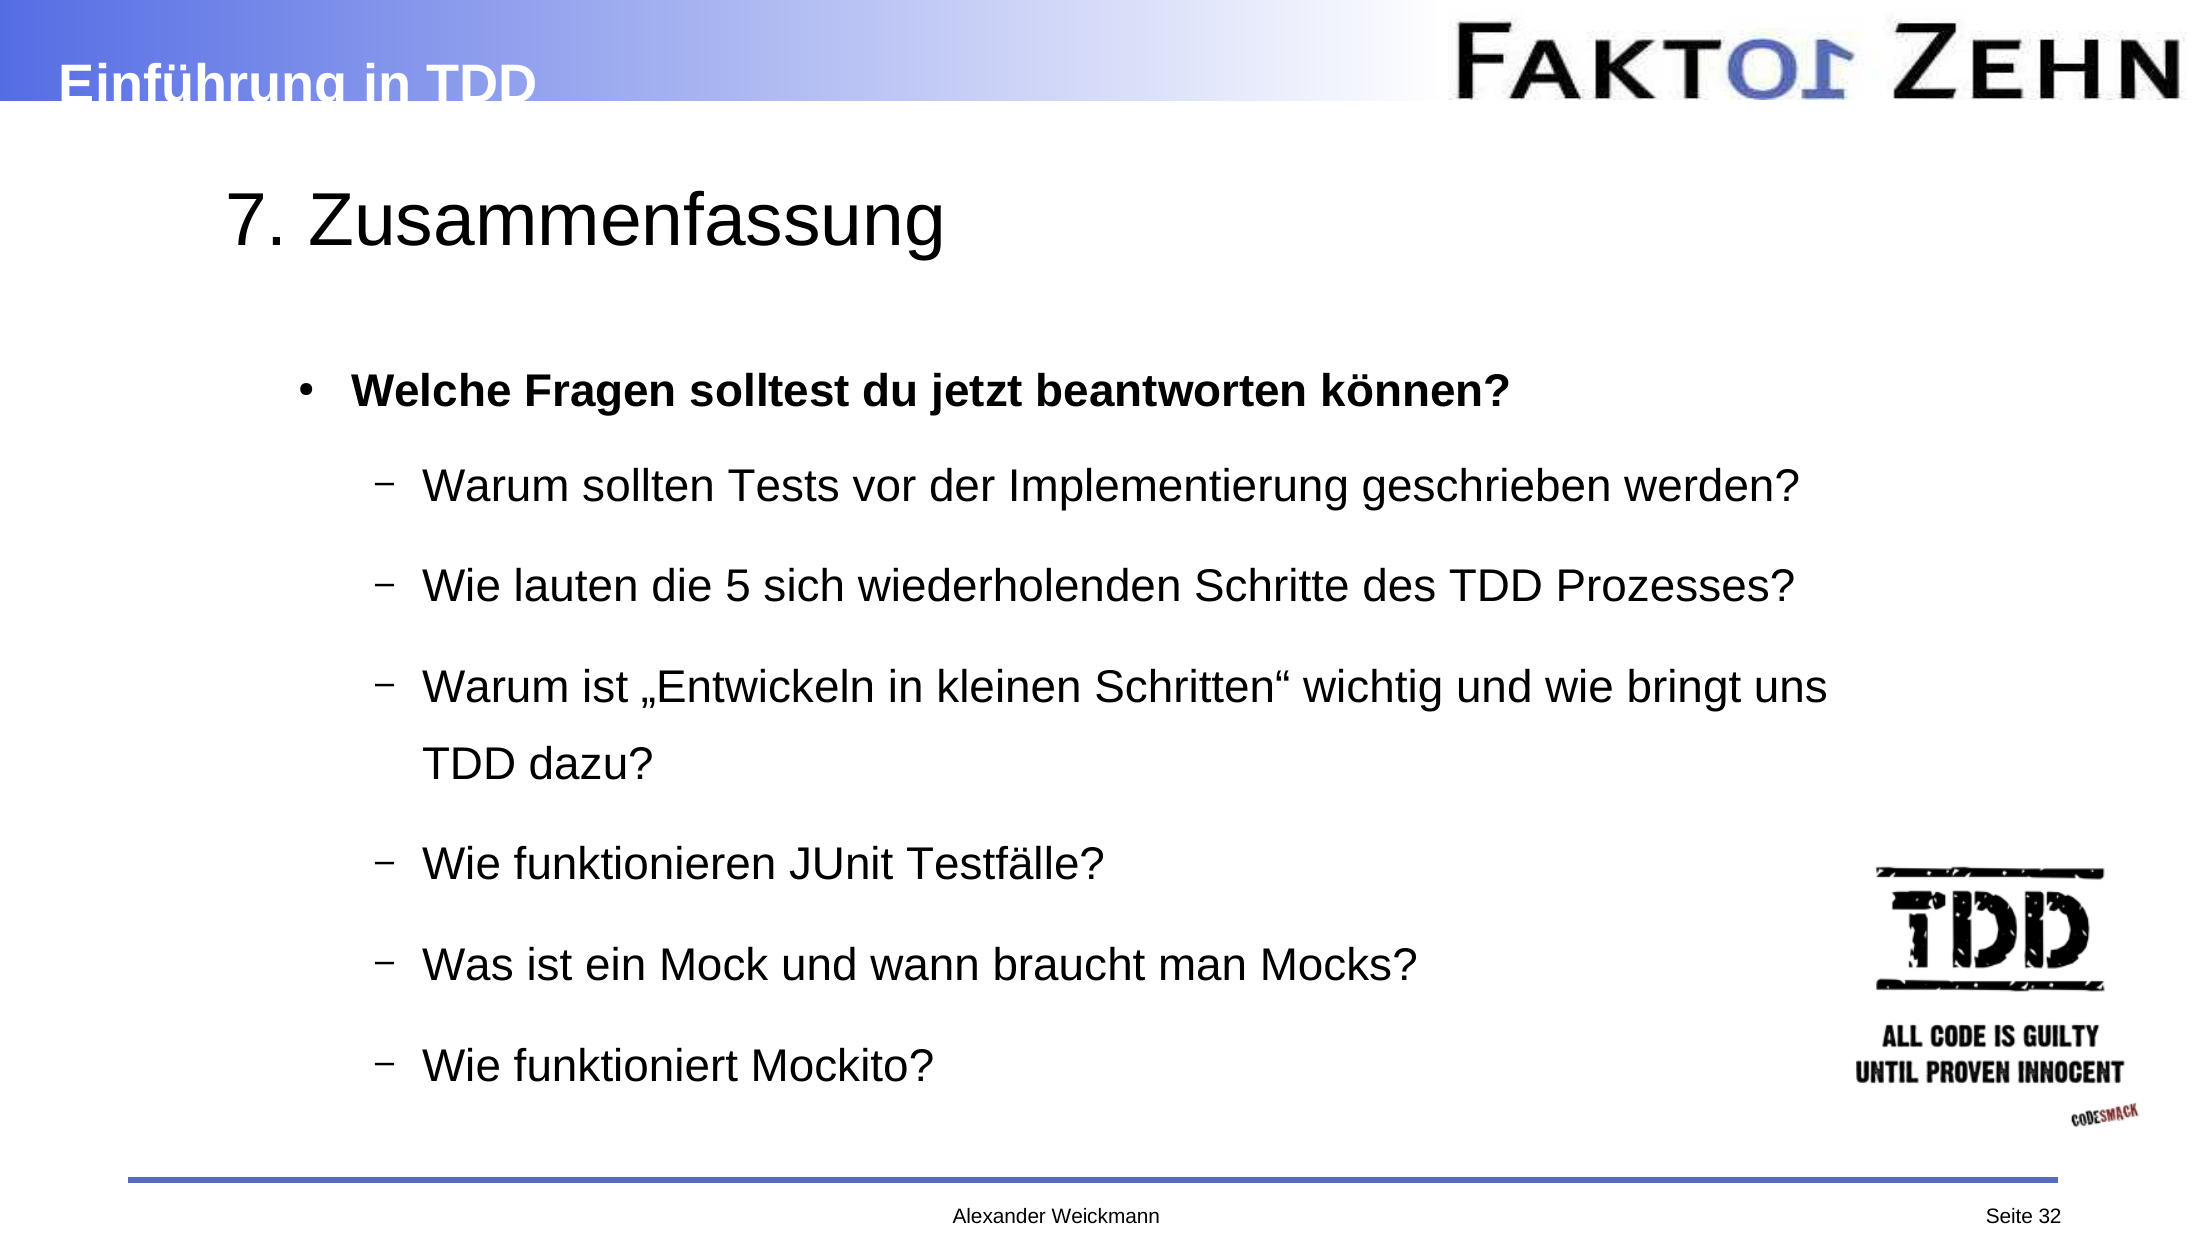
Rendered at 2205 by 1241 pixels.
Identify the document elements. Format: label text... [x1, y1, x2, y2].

picture [1840, 808, 2141, 1176]
title 7. Zusammenfassung [225, 142, 1981, 296]
list Welche Fragen solltest du jetzt beantworten können? Warum sollten Tests vor der Implementierung geschrieben werden? Wie lauten die 5 sich wiederholenden Schritte des TDD Prozesses? Warum ist „Entwickeln in kleinen Schritten“ wichtig und wie bringt uns TDD dazu? Wie funktionieren JUnit Testfälle? Was ist ein Mock und wann braucht man Mocks? Wie funktioniert Mockito? [280, 339, 2036, 1108]
picture [1448, 7, 2191, 100]
